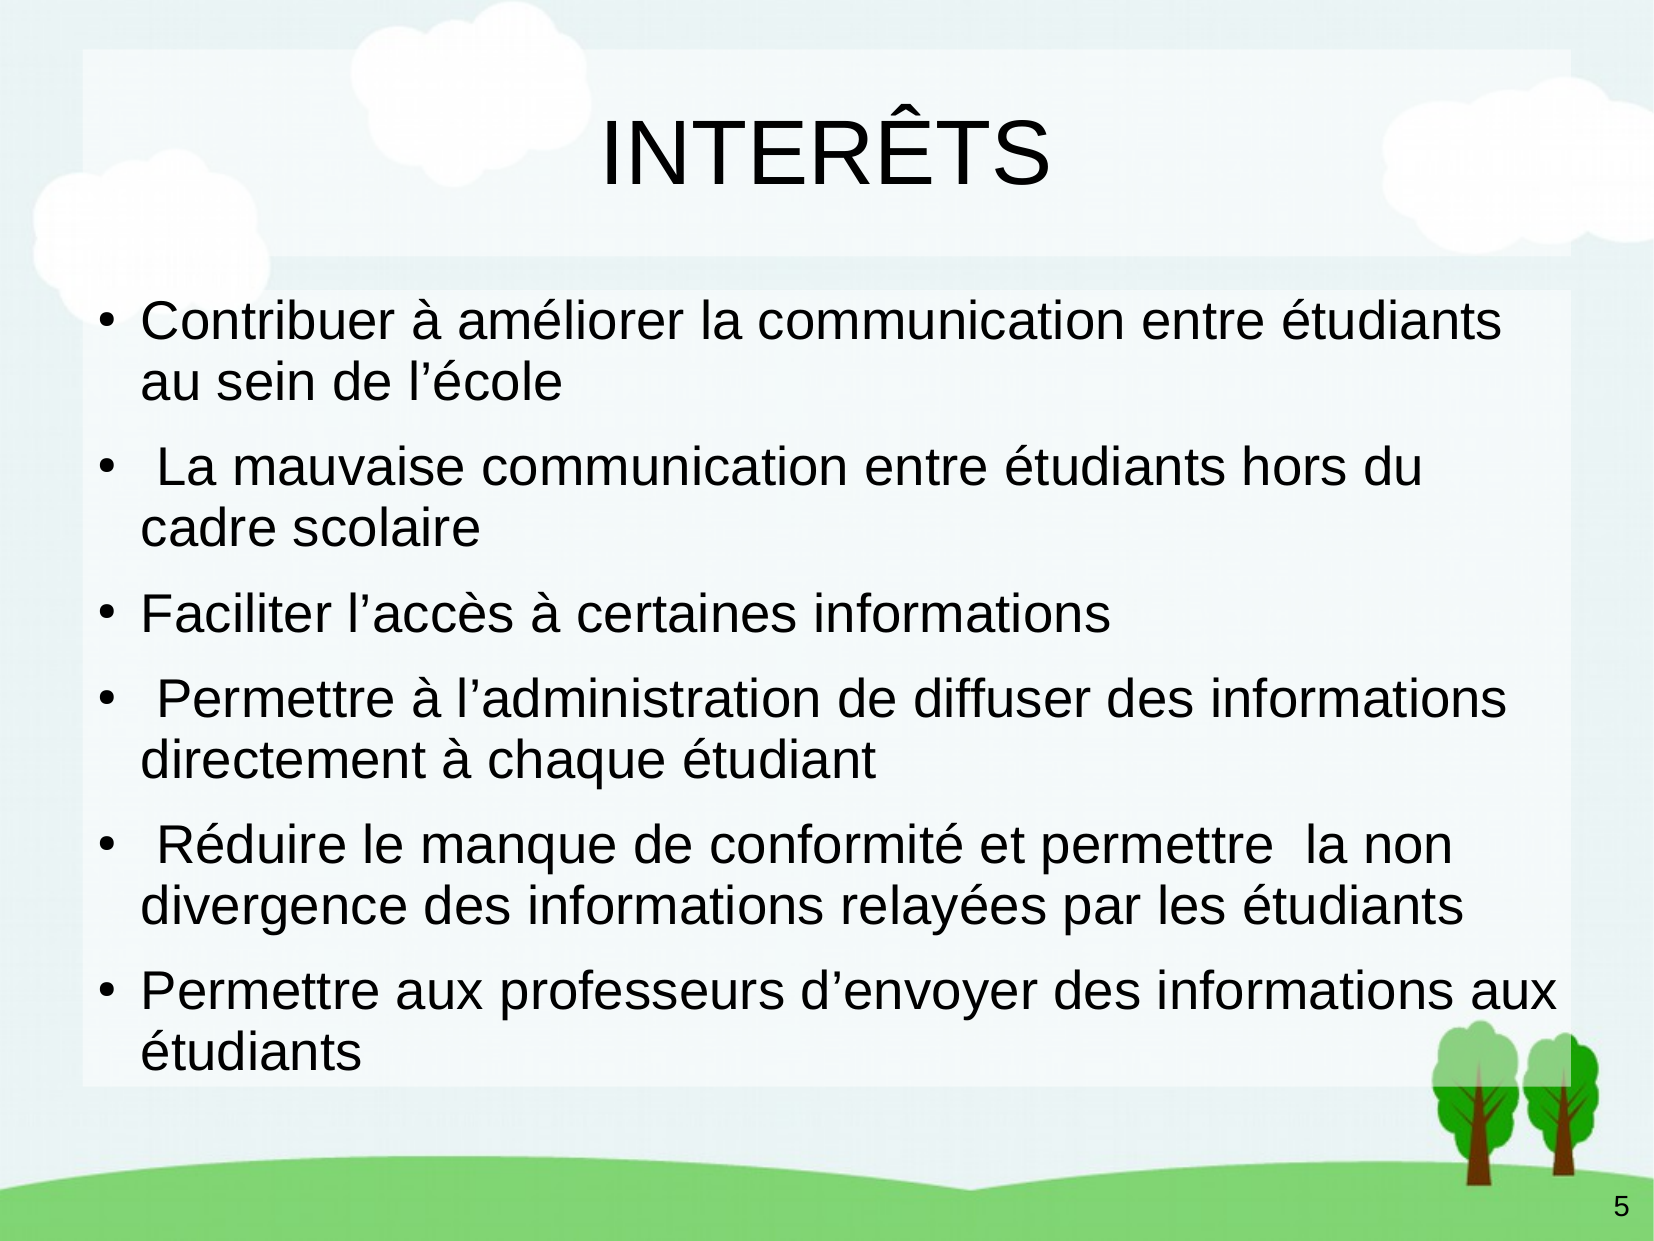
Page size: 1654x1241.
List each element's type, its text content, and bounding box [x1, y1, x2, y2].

title INTERÊTS [82, 49, 1571, 257]
list Contribuer à améliorer la communication entre étudiants au sein de l’école La mauvaise communication entre étudiants hors du cadre scolaire Faciliter l’accès à certaines informations Permettre à l’administration de diffuser des informations directement à chaque étudiant Réduire le manque de conformité et permettre la non divergence des informations relayées par les étudiants Permettre aux professeurs d’envoyer des informations aux étudiants [82, 290, 1571, 1087]
picture [0, 0, 1654, 1241]
